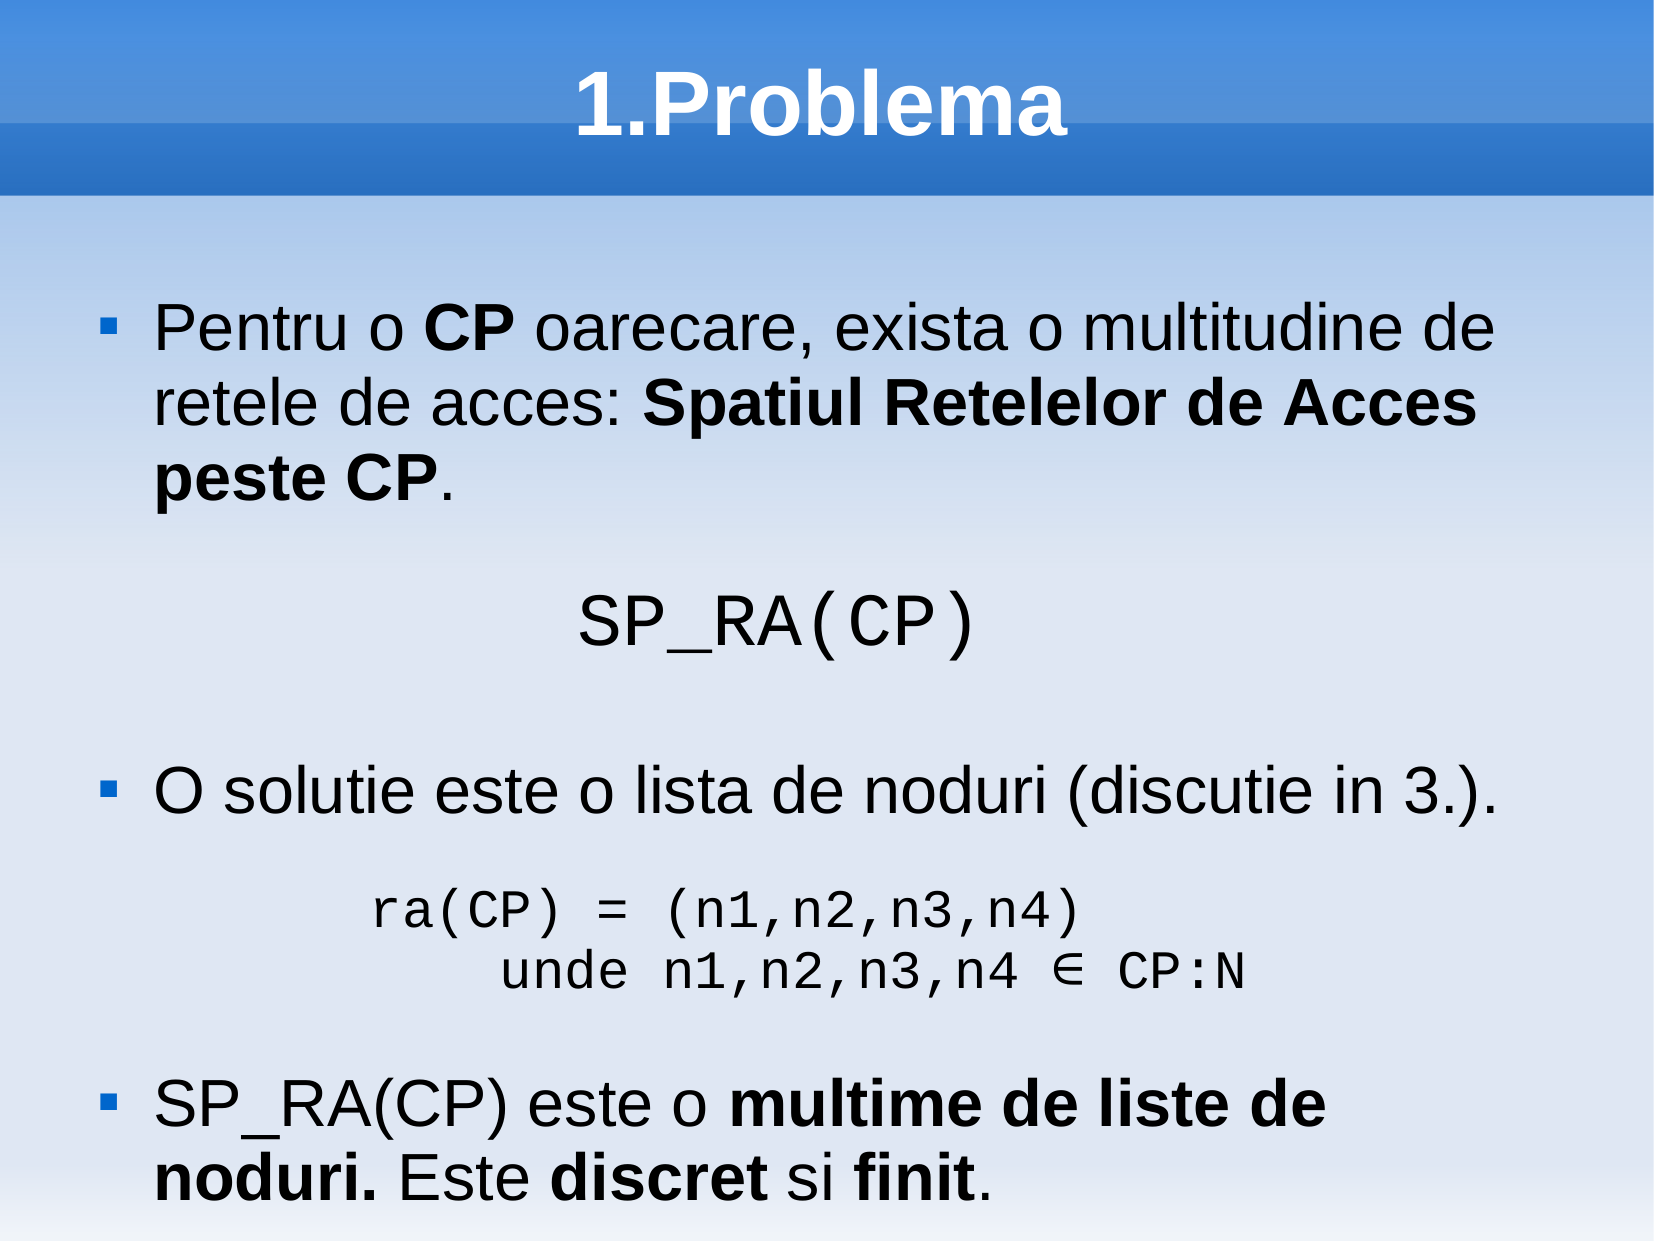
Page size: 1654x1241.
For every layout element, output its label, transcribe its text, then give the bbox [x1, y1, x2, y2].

title 1.Problema [76, 0, 1565, 208]
picture [0, 0, 1654, 1241]
text_box ra(CP) = (n1,n2,n3,n4) unde n1,n2,n3,n4 ∈ CP:N [355, 874, 1276, 1013]
text_box SP_RA(CP) [562, 575, 1013, 676]
list Pentru o CP oarecare, exista o multitudine de retele de acces: Spatiul Retelelor de Acces peste CP. O solutie este o lista de noduri (discutie in 3.). SP_RA(CP) este o multime de liste de noduri. Este discret si finit. [82, 290, 1571, 1216]
